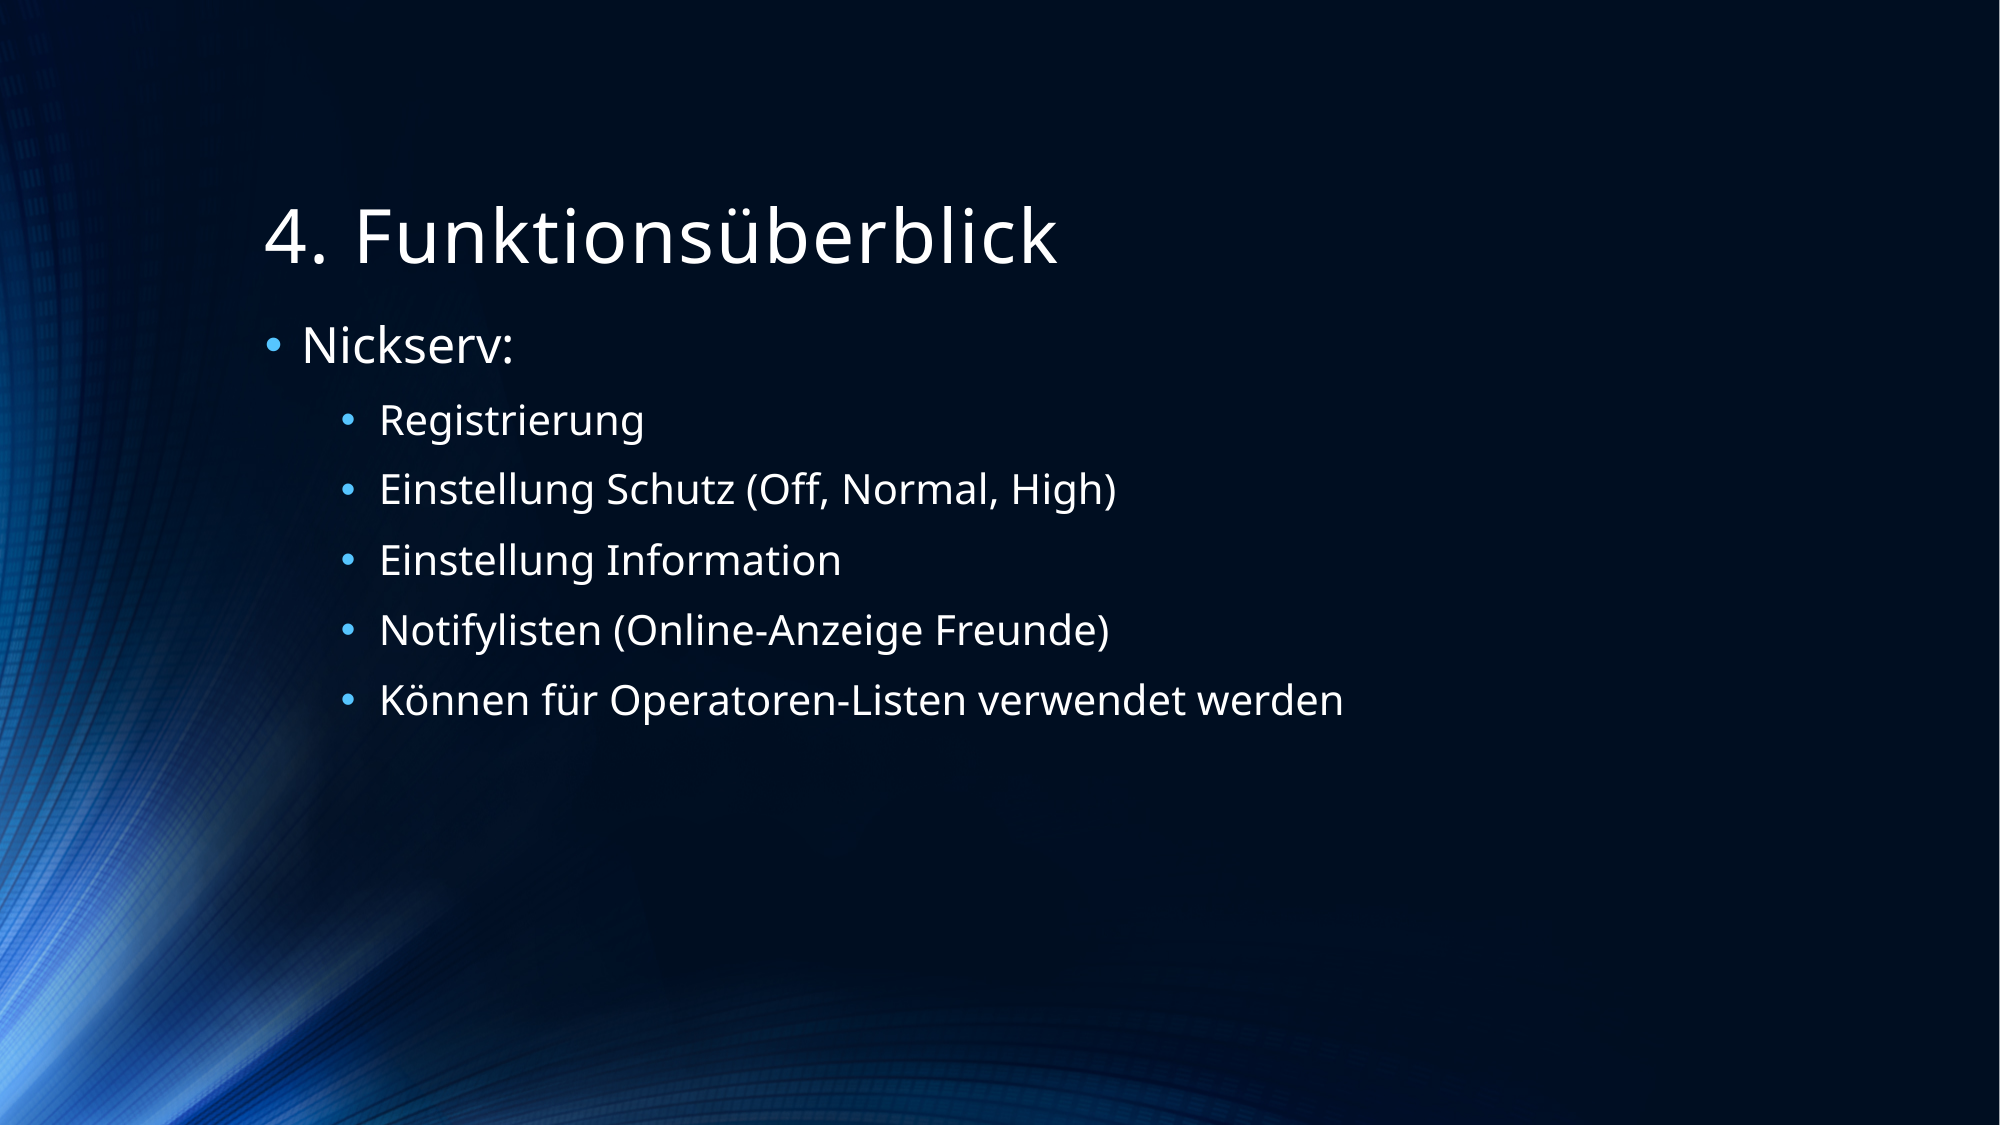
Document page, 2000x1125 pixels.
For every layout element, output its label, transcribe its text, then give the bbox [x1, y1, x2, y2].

list Nickserv: Registrierung Einstellung Schutz (Off, Normal, High) Einstellung Information Notifylisten (Online-Anzeige Freunde) Können für Operatoren-Listen verwendet werden [249, 312, 1749, 988]
title 4. Funktionsüberblick [249, 62, 1750, 288]
picture [0, 0, 2000, 1125]
